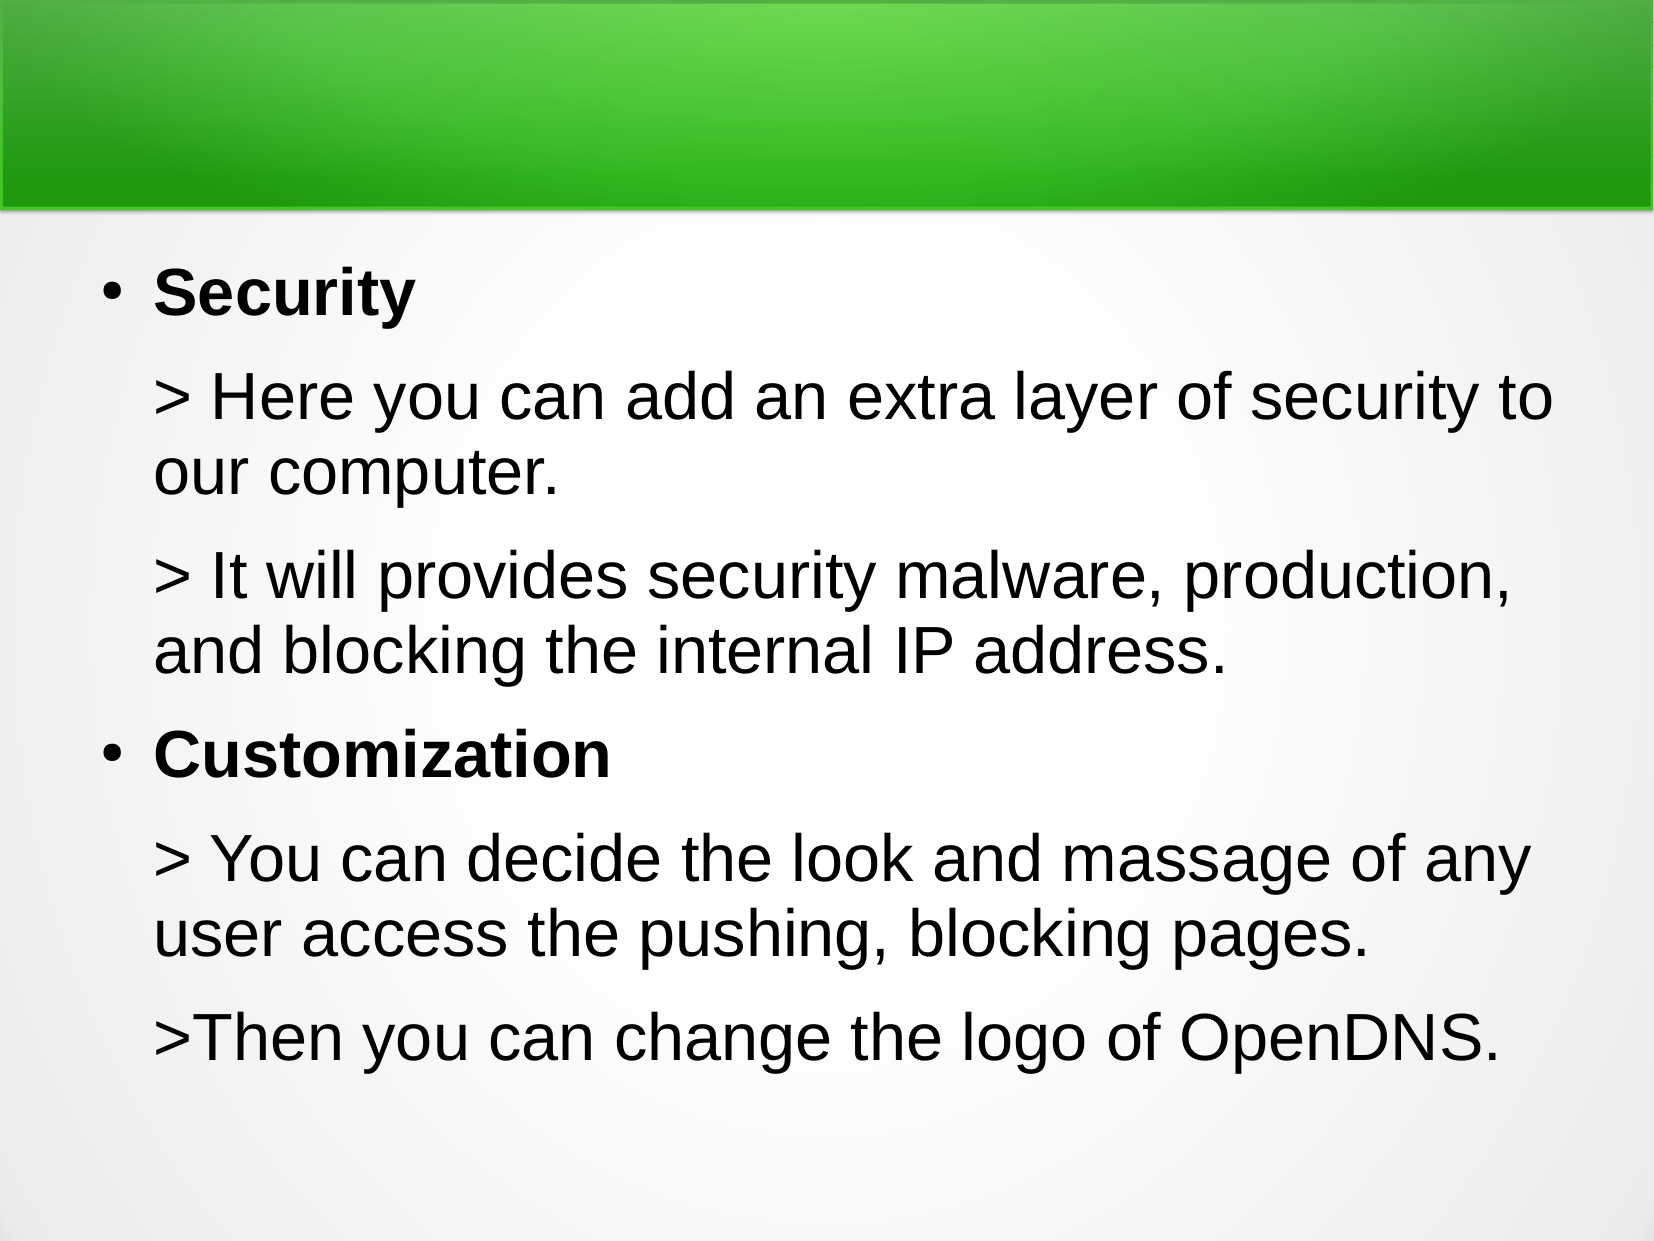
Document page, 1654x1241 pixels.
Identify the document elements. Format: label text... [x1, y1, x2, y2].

list Security > Here you can add an extra layer of security to our computer. > It will provides security malware, production, and blocking the internal IP address. Customization > You can decide the look and massage of any user access the pushing, blocking pages. >Then you can change the logo of OpenDNS. [82, 255, 1561, 1171]
